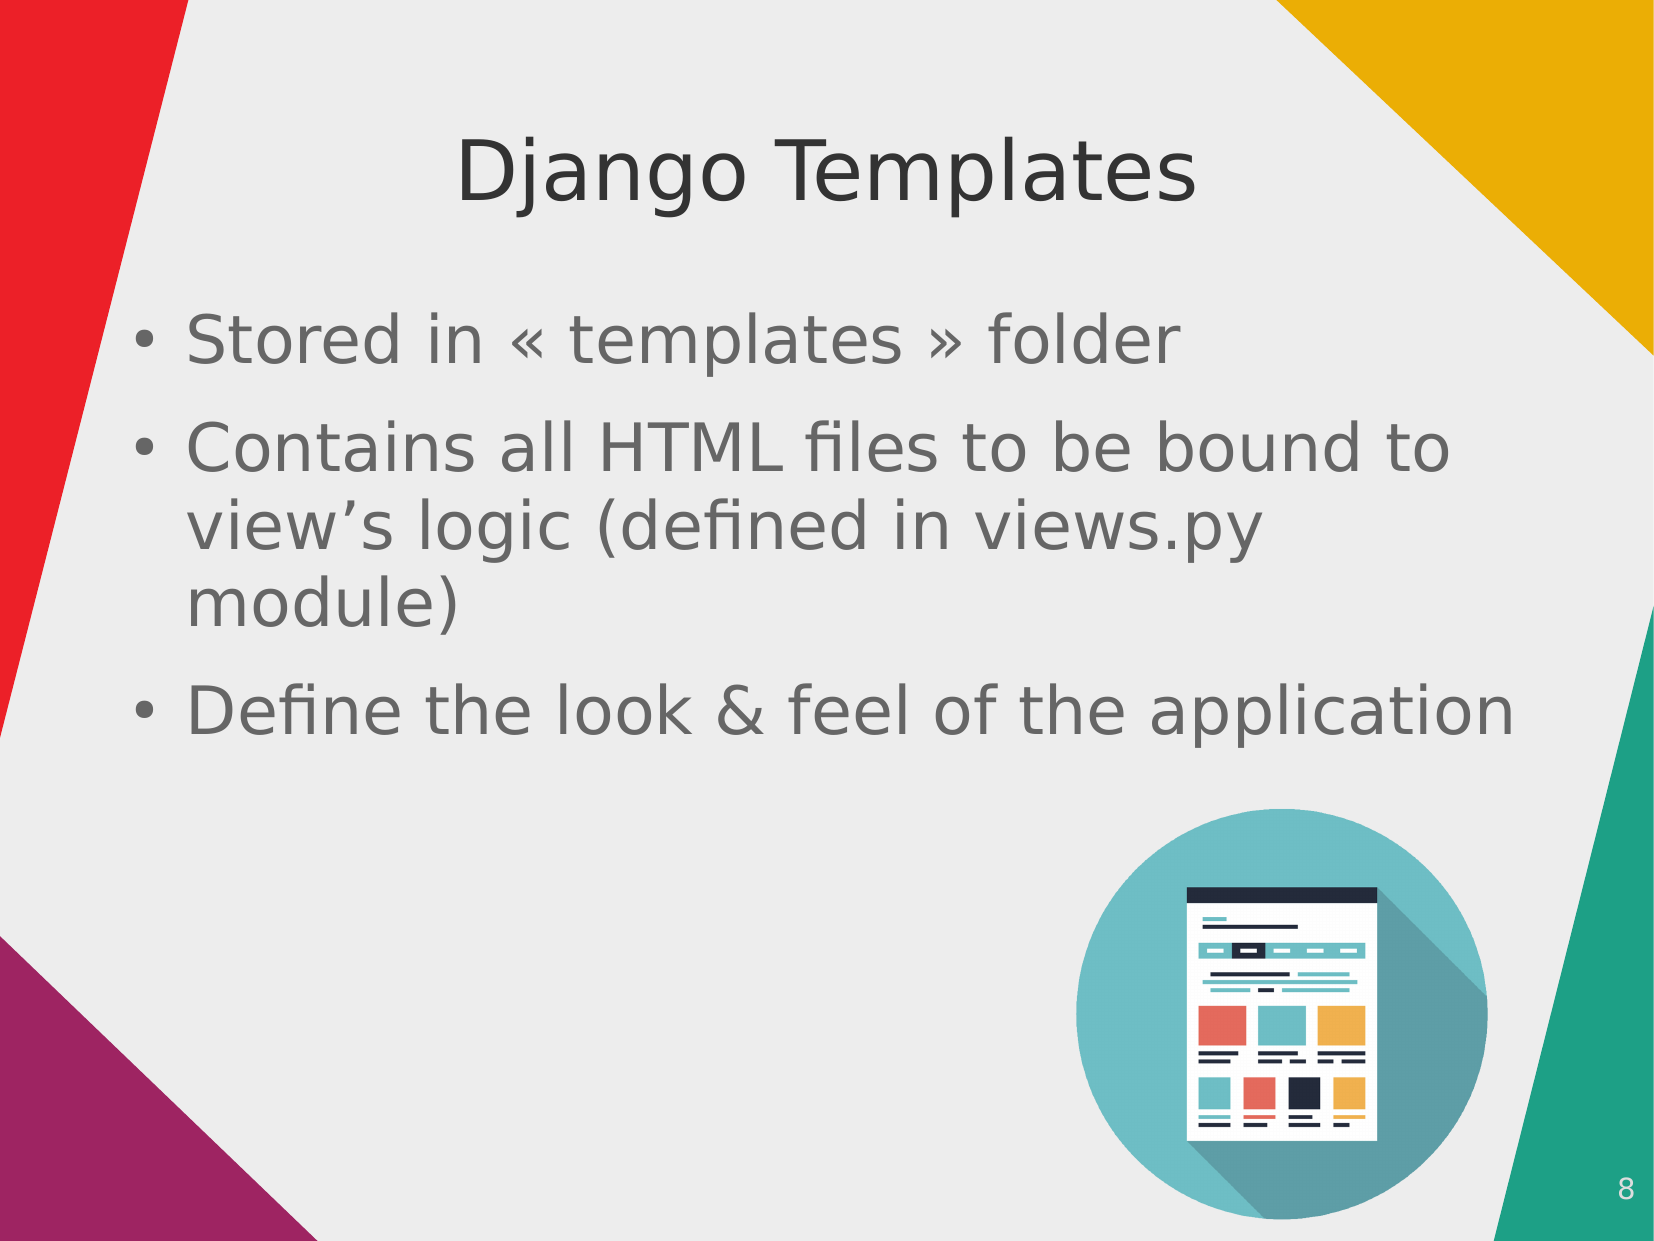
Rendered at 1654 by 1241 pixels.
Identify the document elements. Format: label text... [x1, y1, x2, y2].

title Django Templates [114, 73, 1539, 271]
picture [1062, 798, 1501, 1229]
list Stored in « templates » folder Contains all HTML files to be bound to view’s logic (defined in views.py module) Define the look & feel of the application [114, 302, 1539, 1033]
